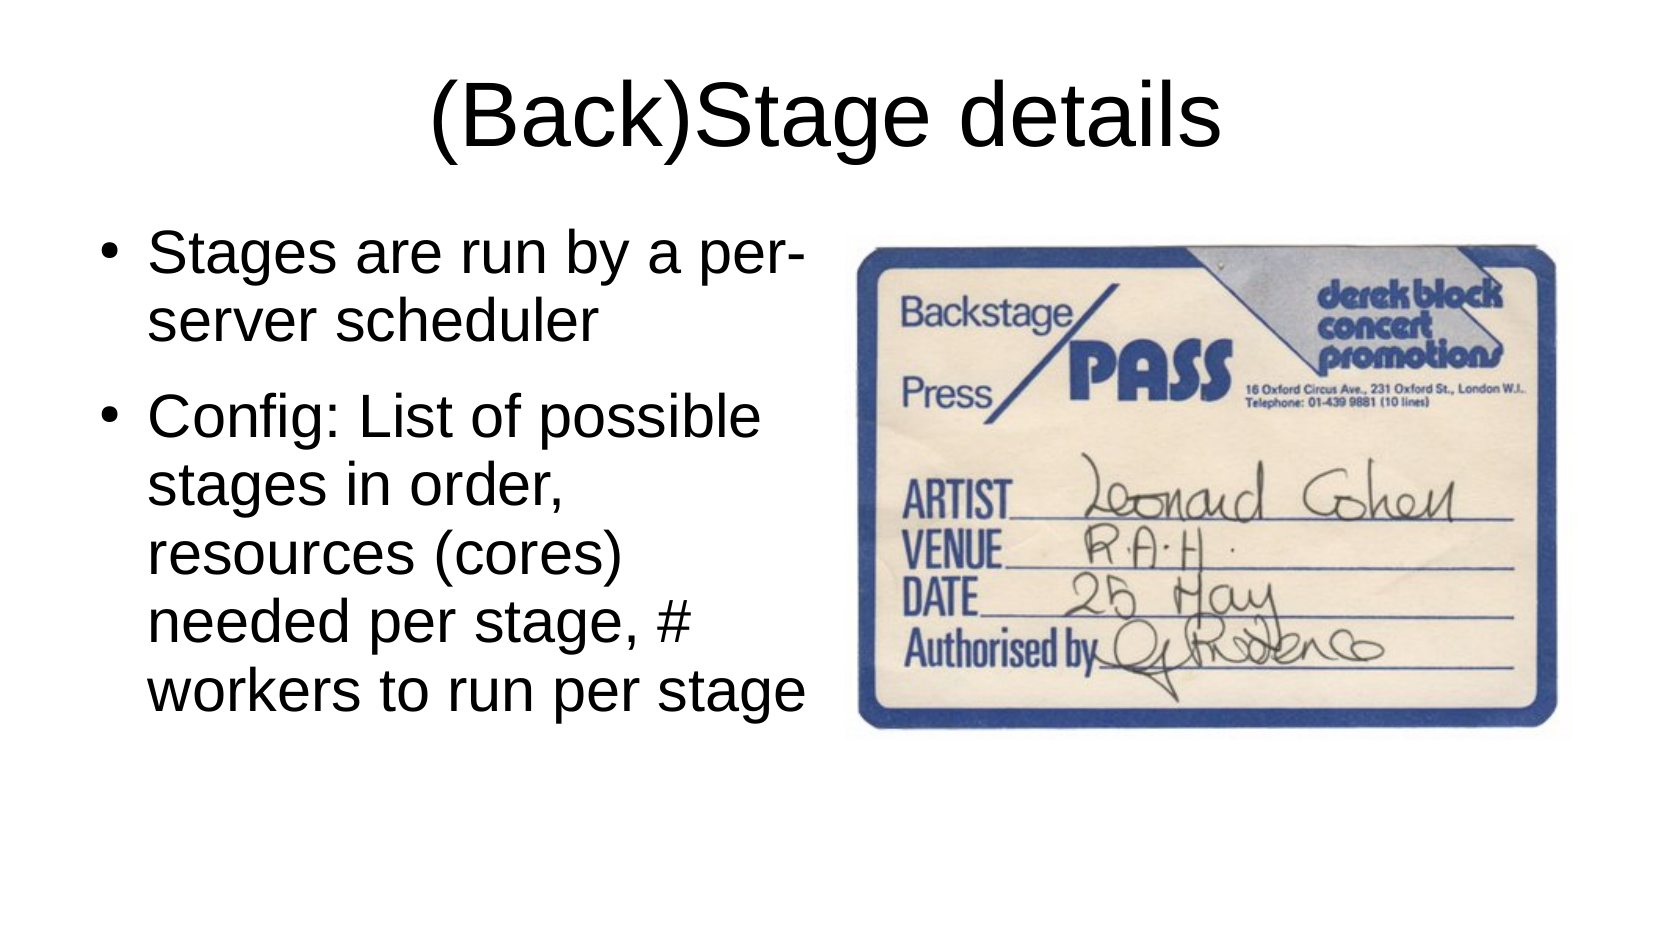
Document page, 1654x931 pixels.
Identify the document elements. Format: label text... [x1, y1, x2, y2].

title (Back)Stage details [82, 37, 1571, 193]
list Stages are run by a per-server scheduler Config: List of possible stages in order, resources (cores) needed per stage, # workers to run per stage [82, 217, 809, 758]
picture [845, 235, 1572, 740]
